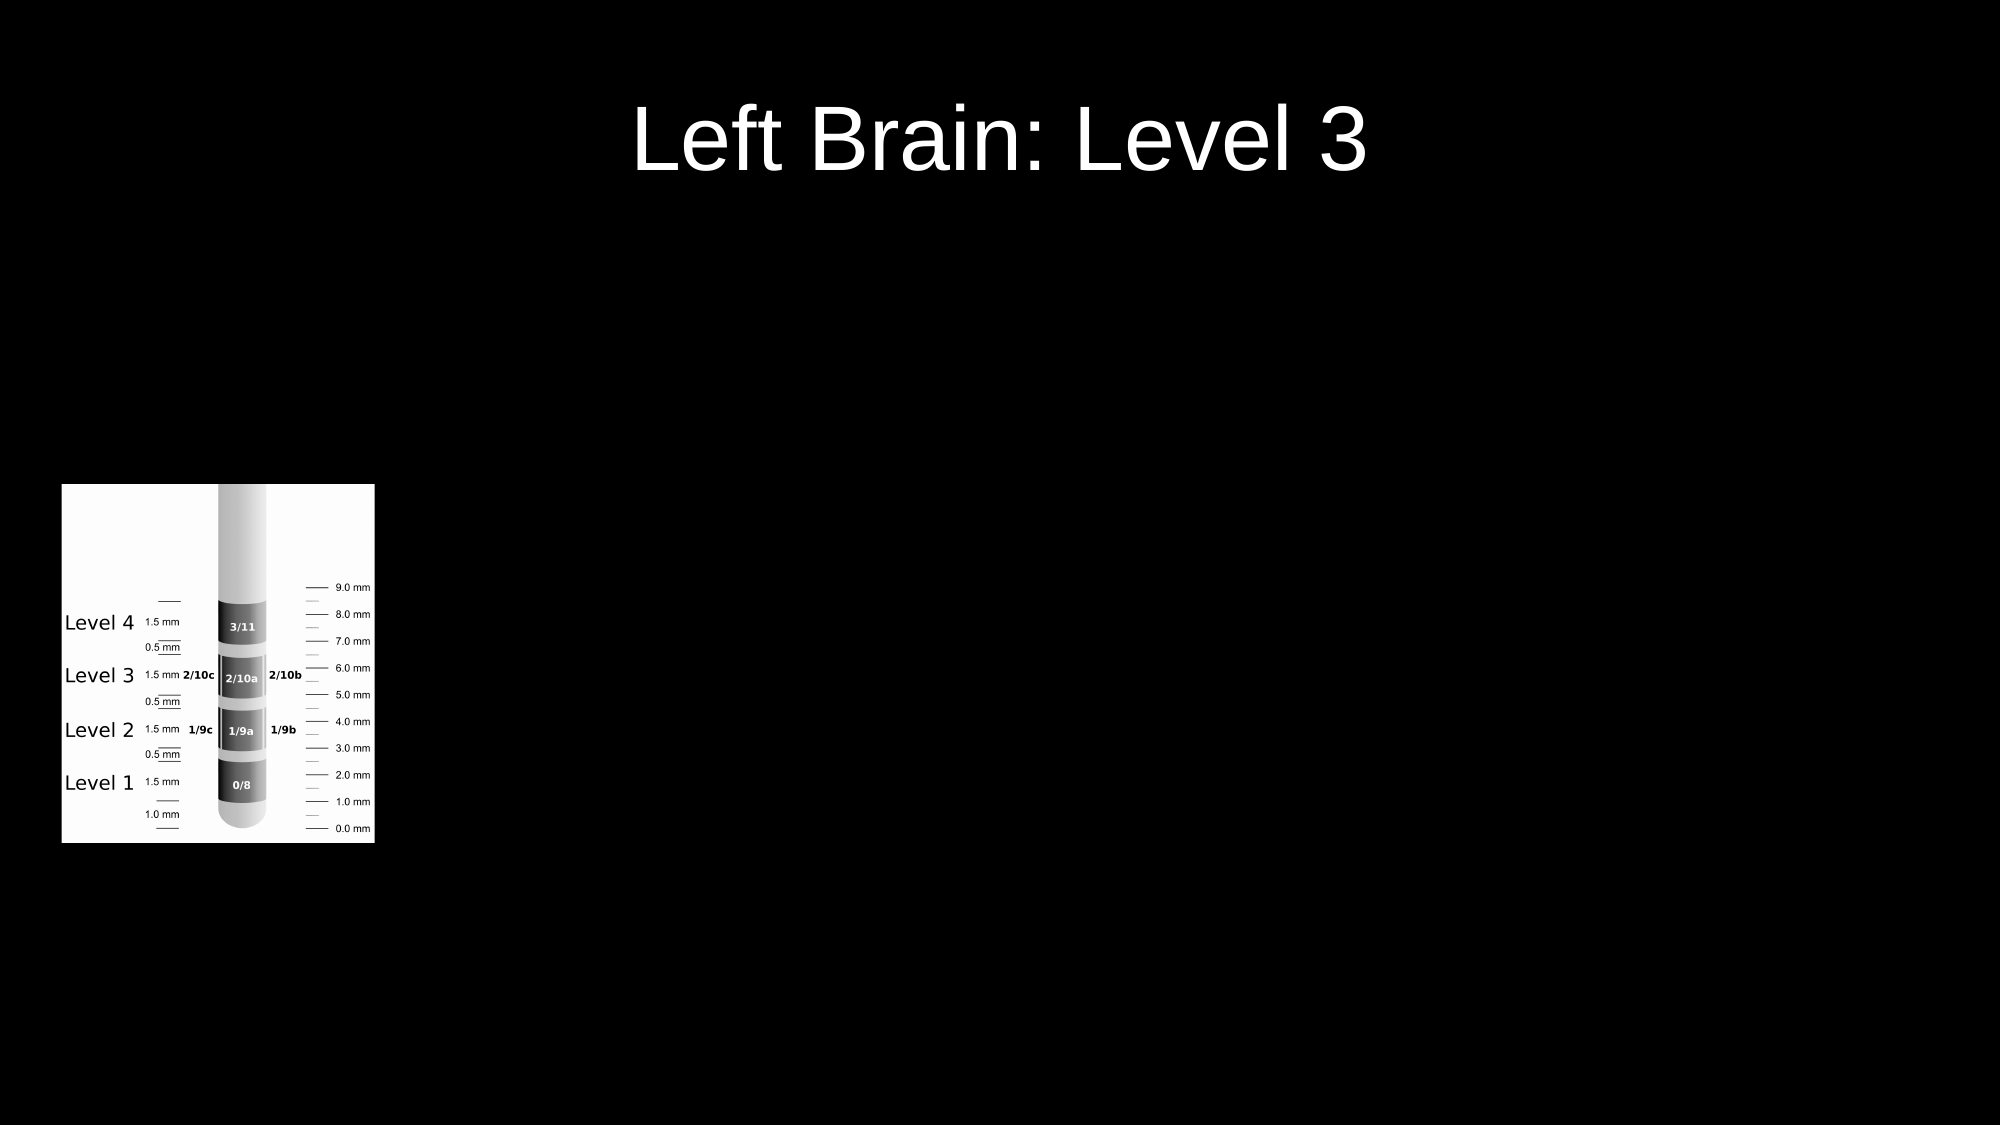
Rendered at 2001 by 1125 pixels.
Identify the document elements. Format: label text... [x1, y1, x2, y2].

picture [61, 484, 375, 843]
title Left Brain: Level 3 [99, 44, 1900, 233]
